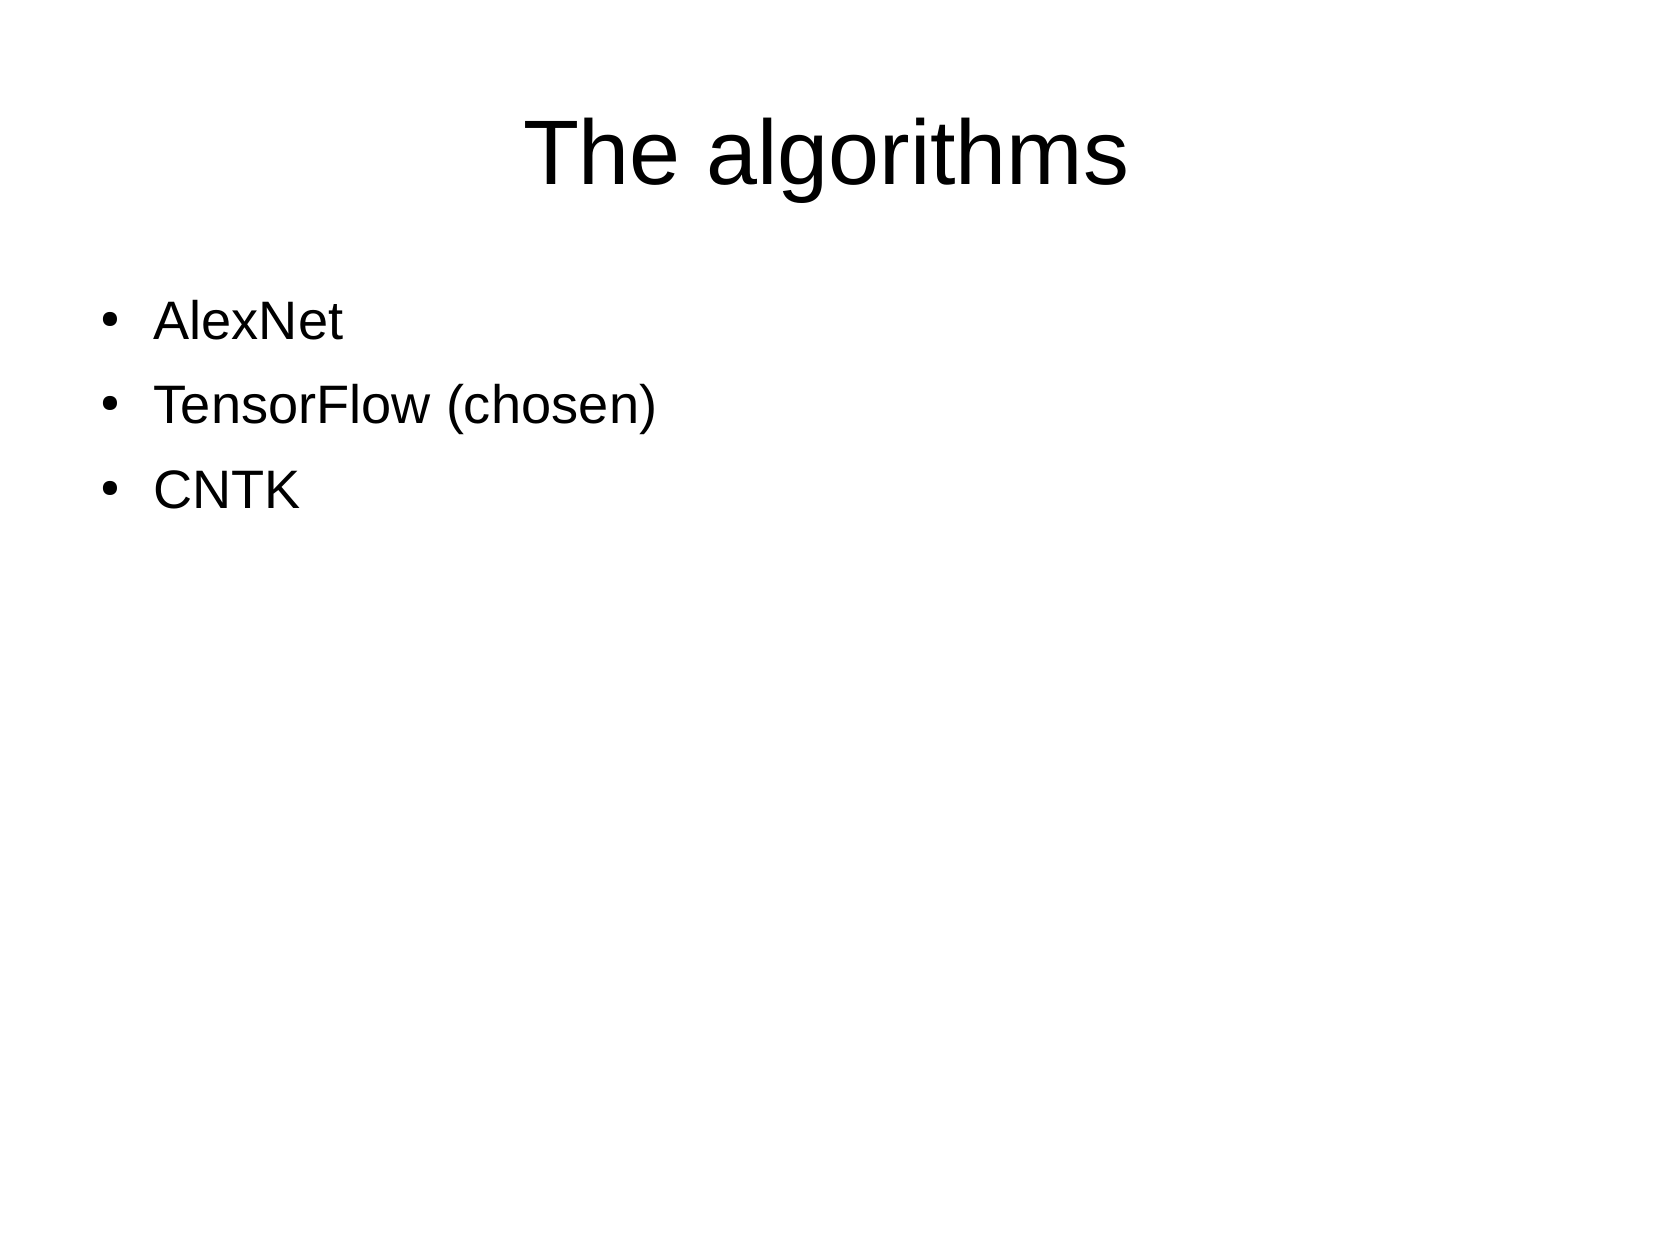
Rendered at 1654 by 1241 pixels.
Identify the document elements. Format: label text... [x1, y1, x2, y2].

title The algorithms [82, 49, 1571, 257]
list AlexNet TensorFlow (chosen) CNTK [82, 290, 1571, 1010]
